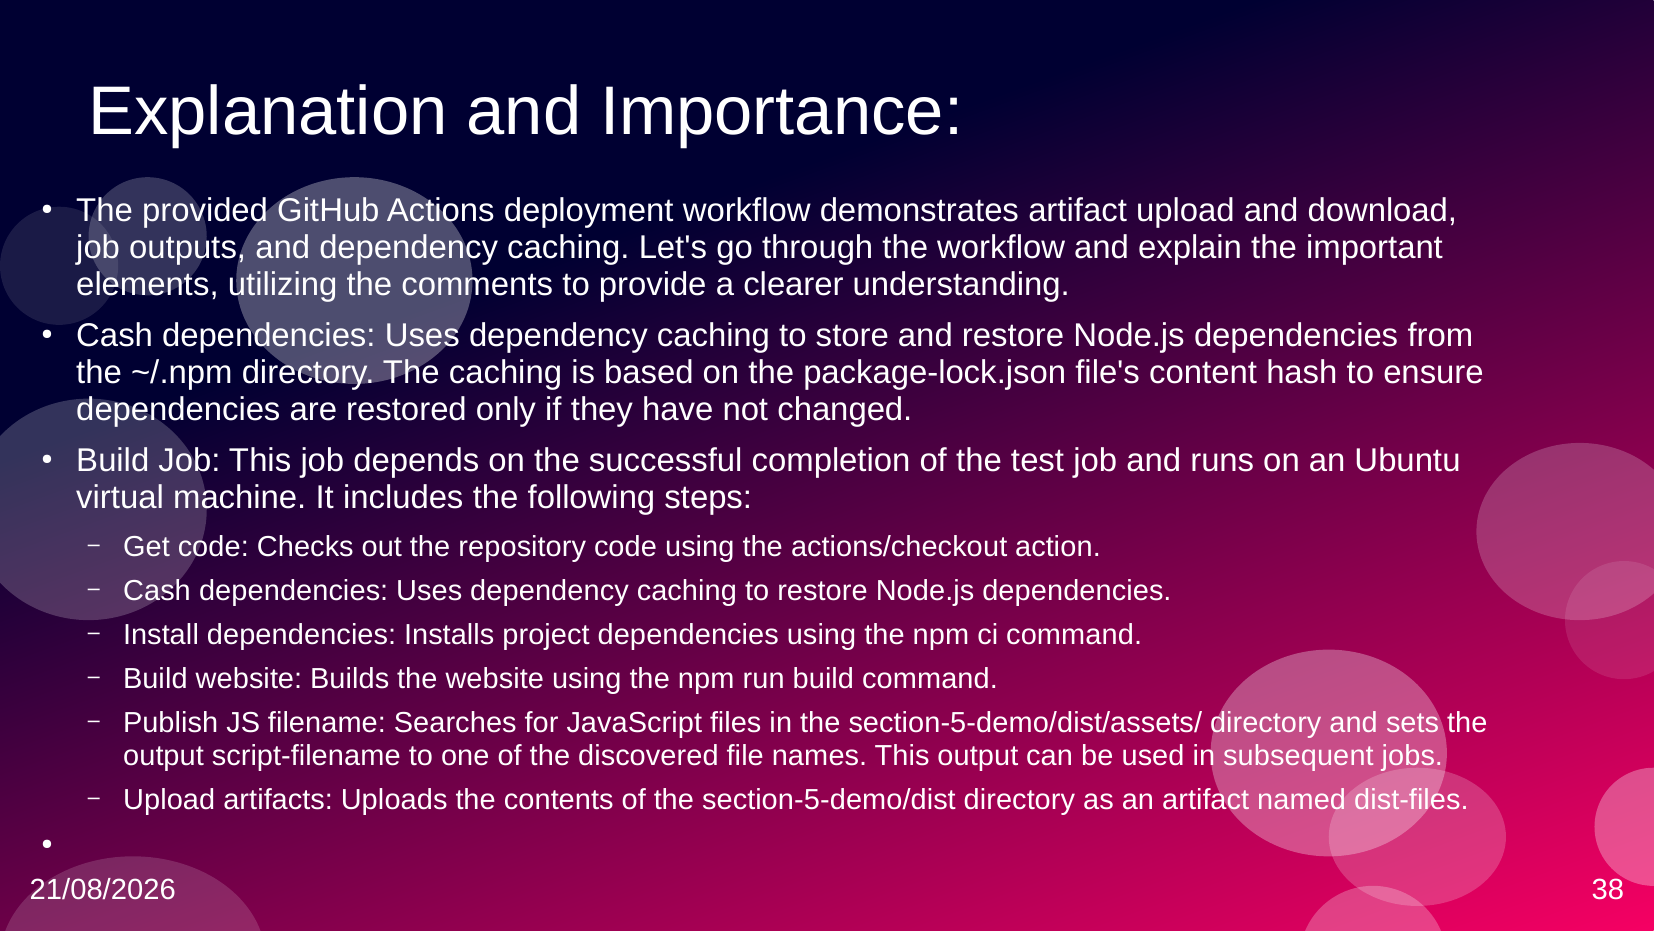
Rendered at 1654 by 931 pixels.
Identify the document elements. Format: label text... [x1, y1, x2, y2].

list The provided GitHub Actions deployment workflow demonstrates artifact upload and download, job outputs, and dependency caching. Let's go through the workflow and explain the important elements, utilizing the comments to provide a clearer understanding. Cash dependencies: Uses dependency caching to store and restore Node.js dependencies from the ~/.npm directory. The caching is based on the package-lock.json file's content hash to ensure dependencies are restored only if they have not changed. Build Job: This job depends on the successful completion of the test job and runs on an Ubuntu virtual machine. It includes the following steps: Get code: Checks out the repository code using the actions/checkout action. Cash dependencies: Uses dependency caching to restore Node.js dependencies. Install dependencies: Installs project dependencies using the npm ci command. Build website: Builds the website using the npm run build command. Publish JS filename: Searches for JavaScript files in the section-5-demo/dist/assets/ directory and sets the output script-filename to one of the discovered file names. This output can be used in subsequent jobs. Upload artifacts: Uploads the contents of the section-5-demo/dist directory as an artifact named dist-files. [29, 191, 1506, 827]
title Explanation and Importance: [88, 29, 1565, 192]
